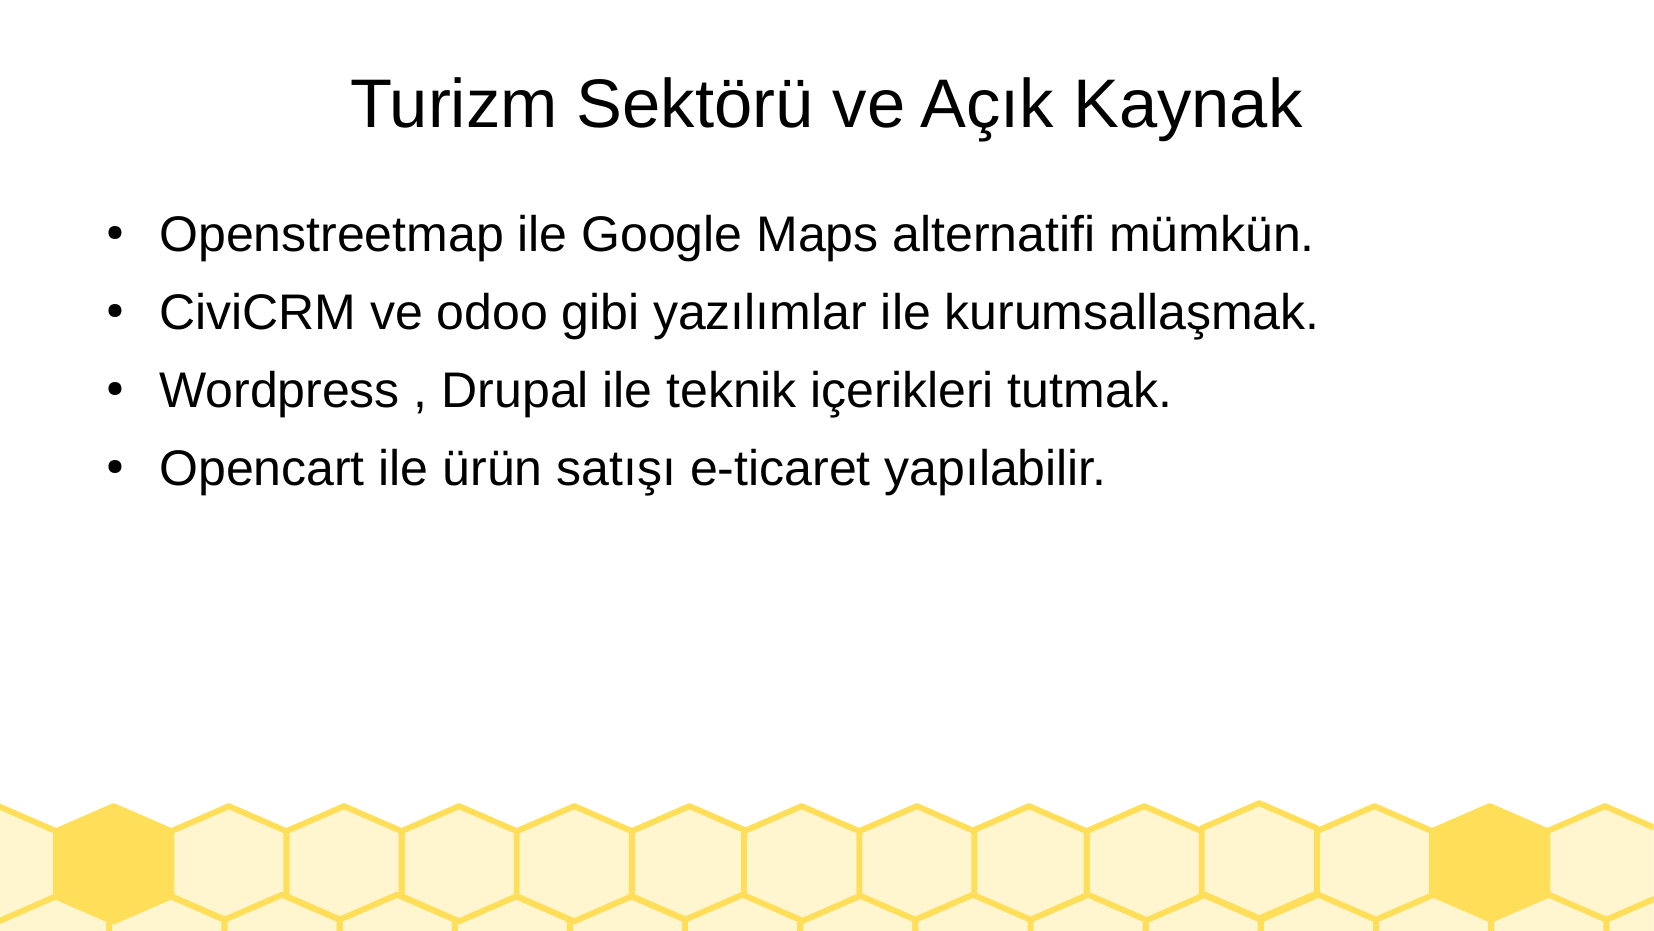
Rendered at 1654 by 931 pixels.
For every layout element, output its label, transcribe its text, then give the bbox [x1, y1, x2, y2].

list Openstreetmap ile Google Maps alternatifi mümkün. CiviCRM ve odoo gibi yazılımlar ile kurumsallaşmak. Wordpress , Drupal ile teknik içerikleri tutmak. Opencart ile ürün satışı e-ticaret yapılabilir. [88, 206, 1565, 739]
title Turizm Sektörü ve Açık Kaynak [88, 29, 1565, 178]
